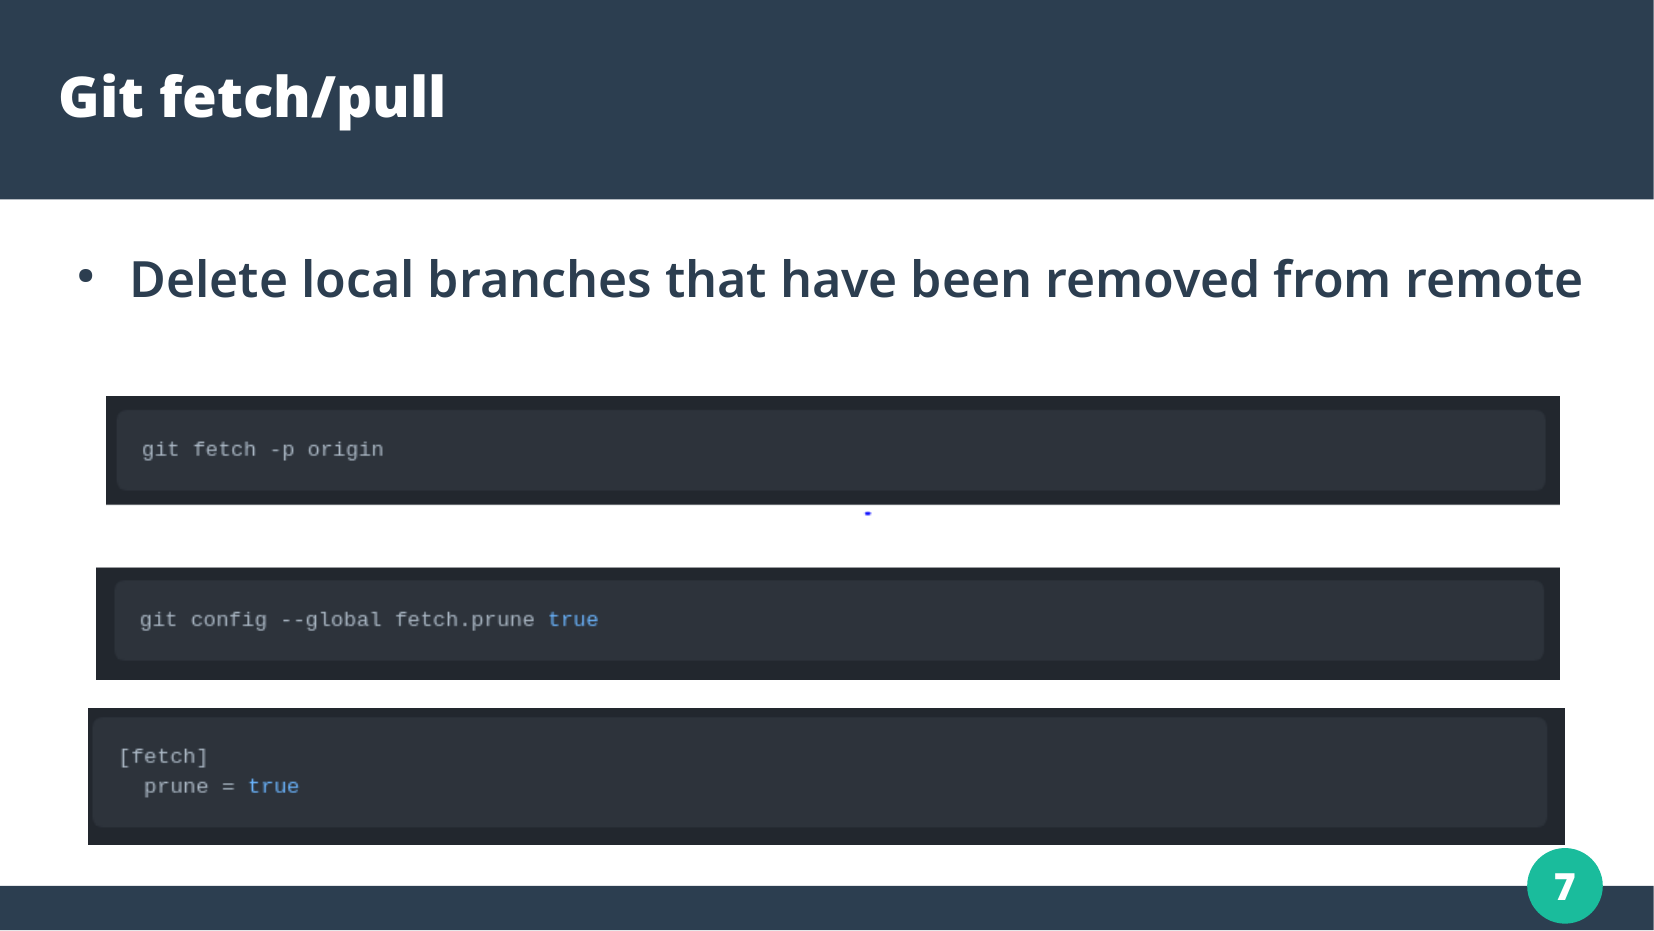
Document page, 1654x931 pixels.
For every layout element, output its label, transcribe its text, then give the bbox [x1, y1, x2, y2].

list Delete local branches that have been removed from remote [59, 243, 1595, 384]
title Git fetch/pull [59, 37, 1595, 155]
picture [96, 396, 1560, 680]
picture [88, 708, 1565, 845]
